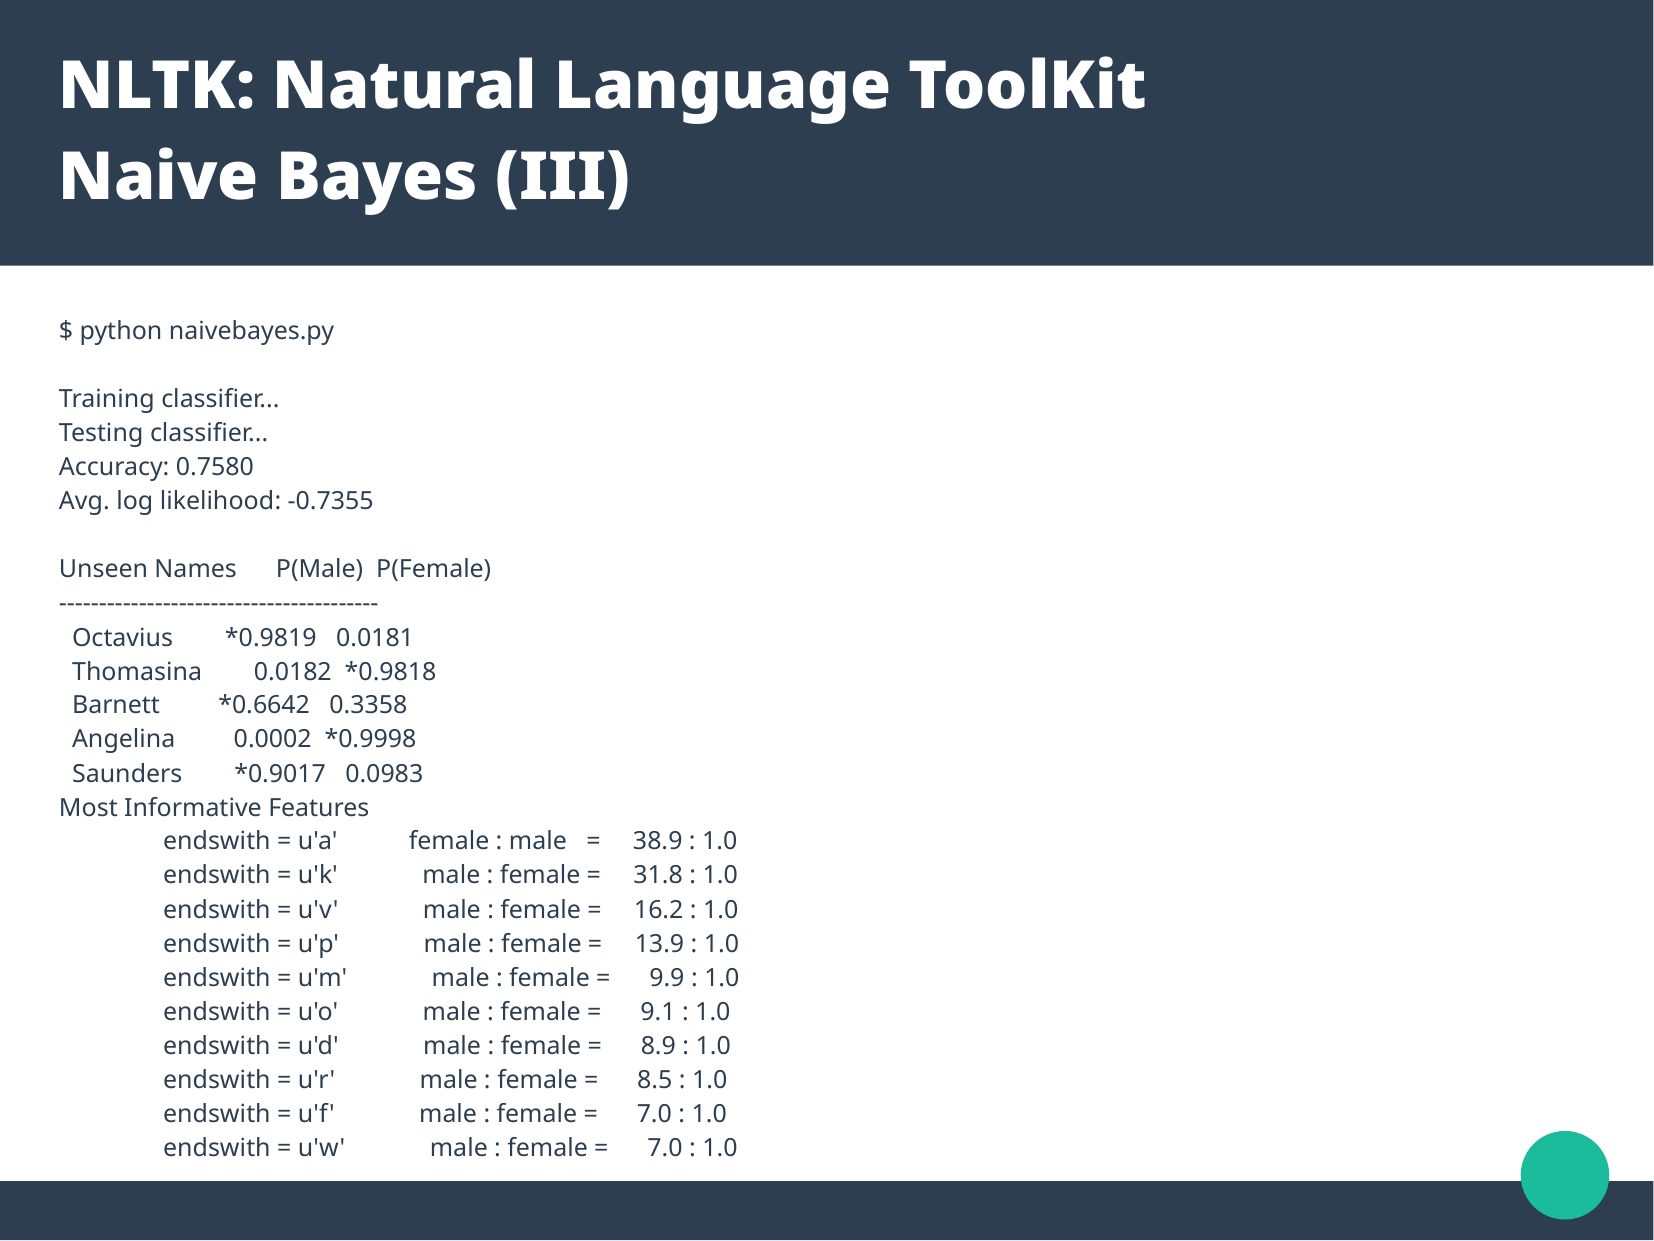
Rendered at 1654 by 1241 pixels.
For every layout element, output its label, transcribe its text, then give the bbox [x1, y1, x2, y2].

title NLTK: Natural Language ToolKit Naive Bayes (III) [59, 49, 1595, 207]
subtitle $ python naivebayes.py Training classifier... Testing classifier... Accuracy: 0.7580 Avg. log likelihood: -0.7355 Unseen Names P(Male) P(Female) ---------------------------------------- Octavius *0.9819 0.0181 Thomasina 0.0182 *0.9818 Barnett *0.6642 0.3358 Angelina 0.0002 *0.9998 Saunders *0.9017 0.0983 Most Informative Features endswith = u'a' female : male = 38.9 : 1.0 endswith = u'k' male : female = 31.8 : 1.0 endswith = u'v' male : female = 16.2 : 1.0 endswith = u'p' male : female = 13.9 : 1.0 endswith = u'm' male : female = 9.9 : 1.0 endswith = u'o' male : female = 9.1 : 1.0 endswith = u'd' male : female = 8.9 : 1.0 endswith = u'r' male : female = 8.5 : 1.0 endswith = u'f' male : female = 7.0 : 1.0 endswith = u'w' male : female = 7.0 : 1.0 [59, 324, 1595, 1152]
